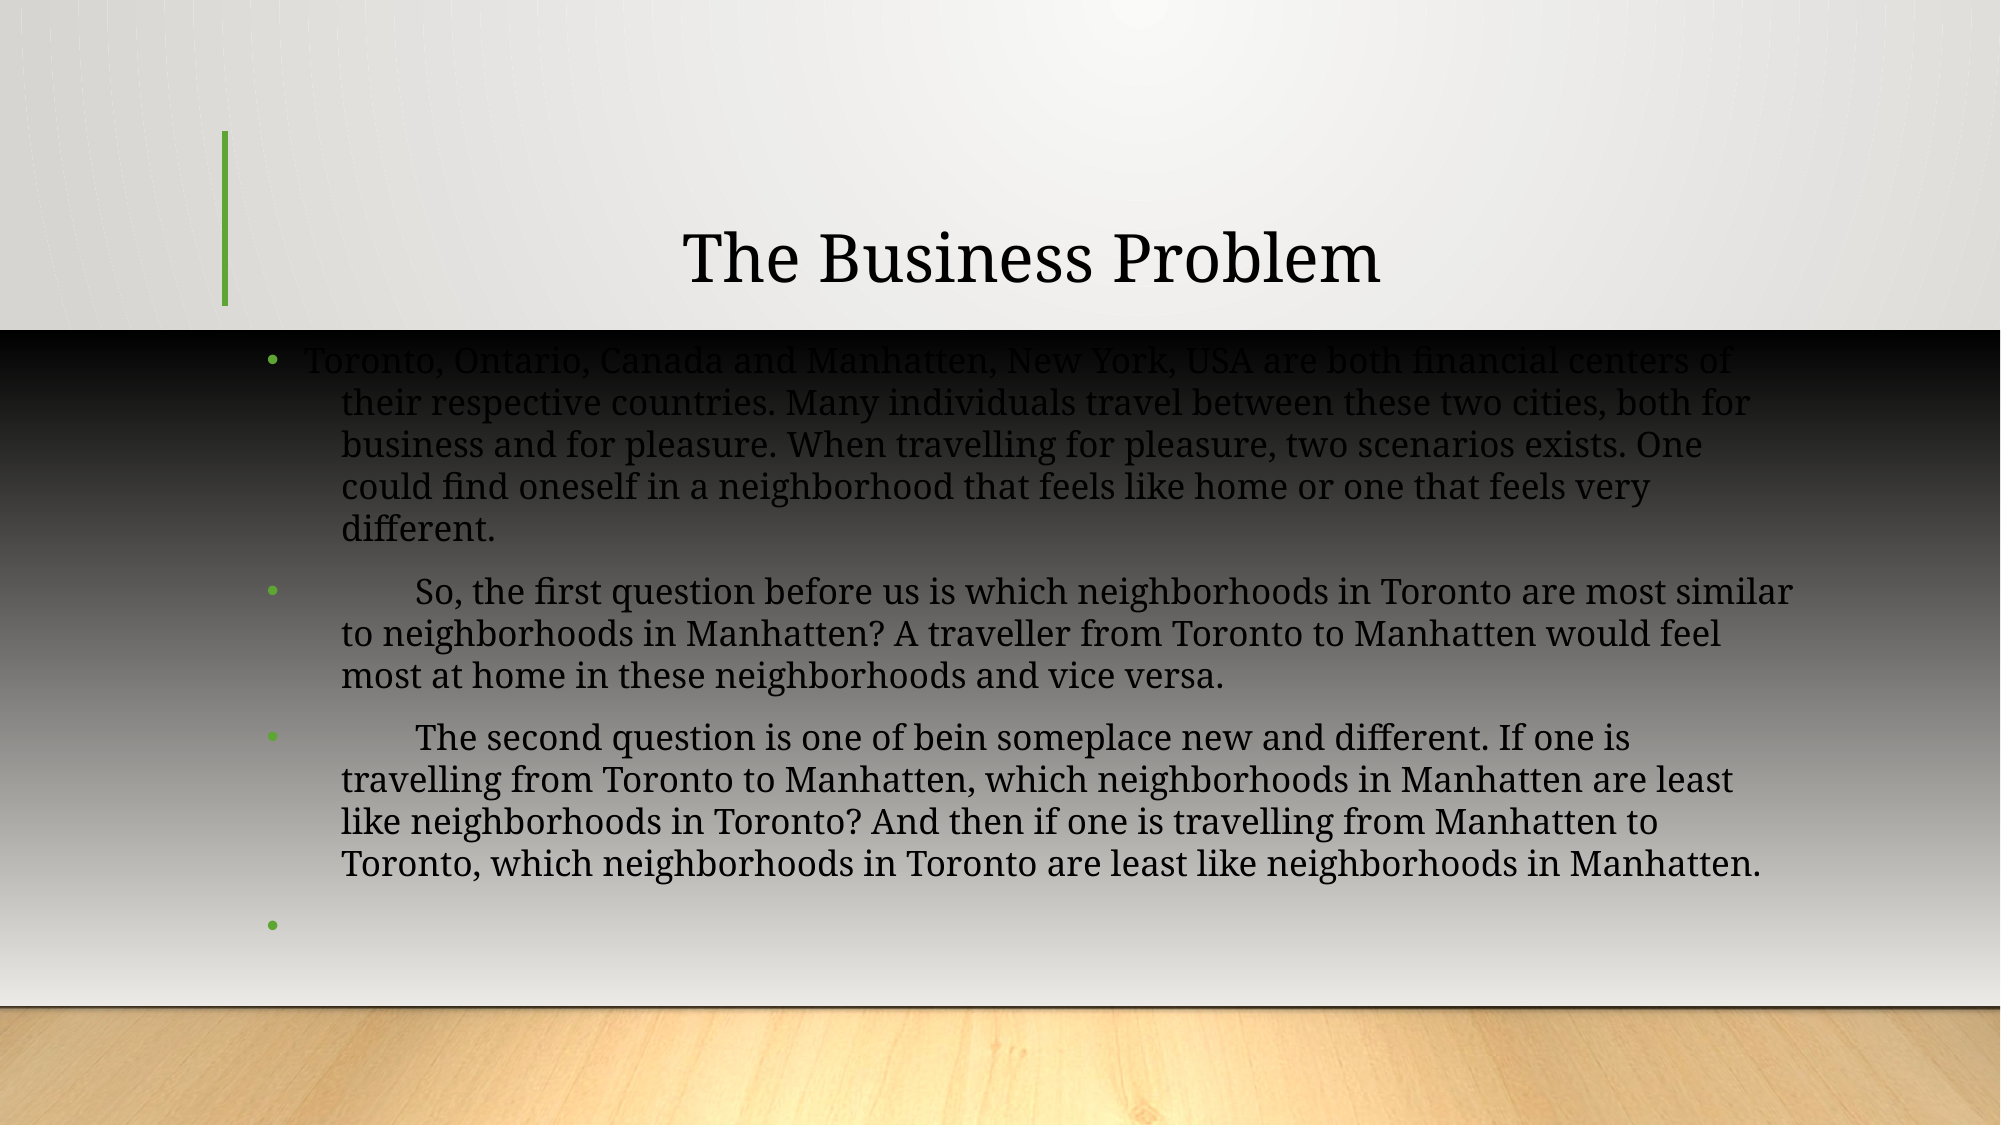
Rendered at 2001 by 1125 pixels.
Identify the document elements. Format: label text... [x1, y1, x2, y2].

title The Business Problem [251, 131, 1814, 305]
list Toronto, Ontario, Canada and Manhatten, New York, USA are both financial centers of their respective countries. Many individuals travel between these two cities, both for business and for pleasure. When travelling for pleasure, two scenarios exists. One could find oneself in a neighborhood that feels like home or one that feels very different. So, the first question before us is which neighborhoods in Toronto are most similar to neighborhoods in Manhatten? A traveller from Toronto to Manhatten would feel most at home in these neighborhoods and vice versa. The second question is one of bein someplace new and different. If one is travelling from Toronto to Manhatten, which neighborhoods in Manhatten are least like neighborhoods in Toronto? And then if one is travelling from Manhatten to Toronto, which neighborhoods in Toronto are least like neighborhoods in Manhatten. [251, 330, 1814, 897]
